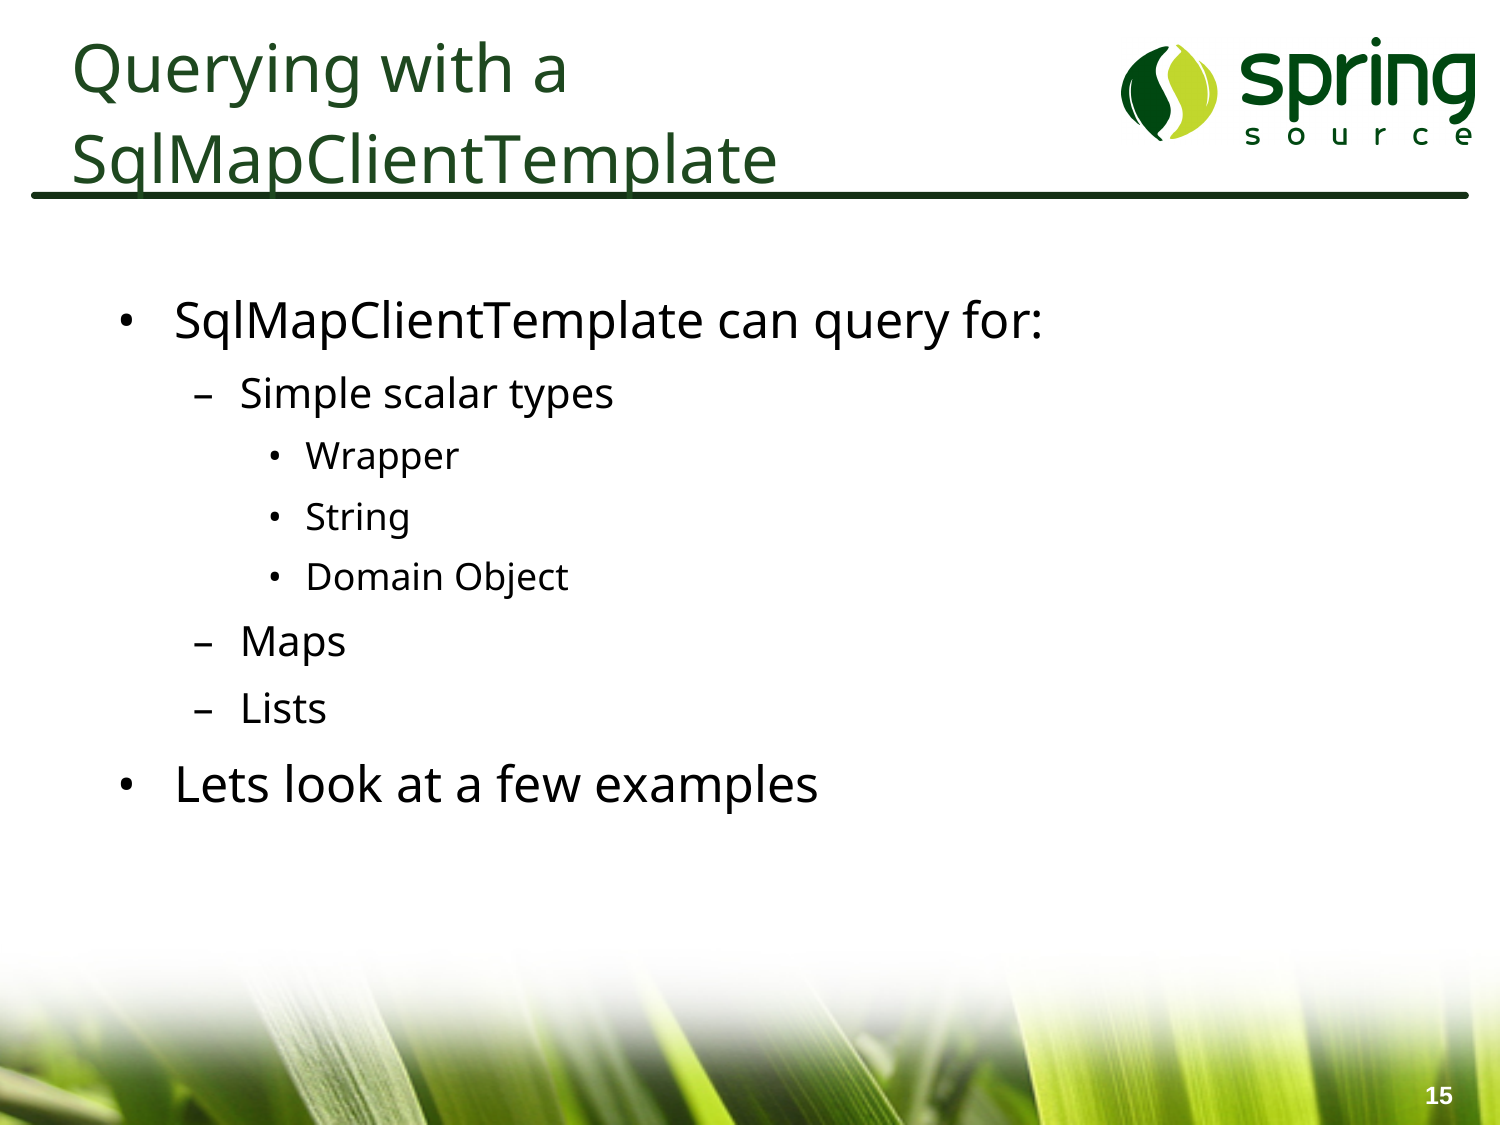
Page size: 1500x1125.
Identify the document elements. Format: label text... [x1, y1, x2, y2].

picture [0, 944, 1500, 1125]
title Querying with a SqlMapClientTemplate [56, 13, 1089, 191]
list SqlMapClientTemplate can query for: Simple scalar types Wrapper String Domain Object Maps Lists Lets look at a few examples [103, 277, 1404, 775]
picture [1121, 37, 1475, 145]
